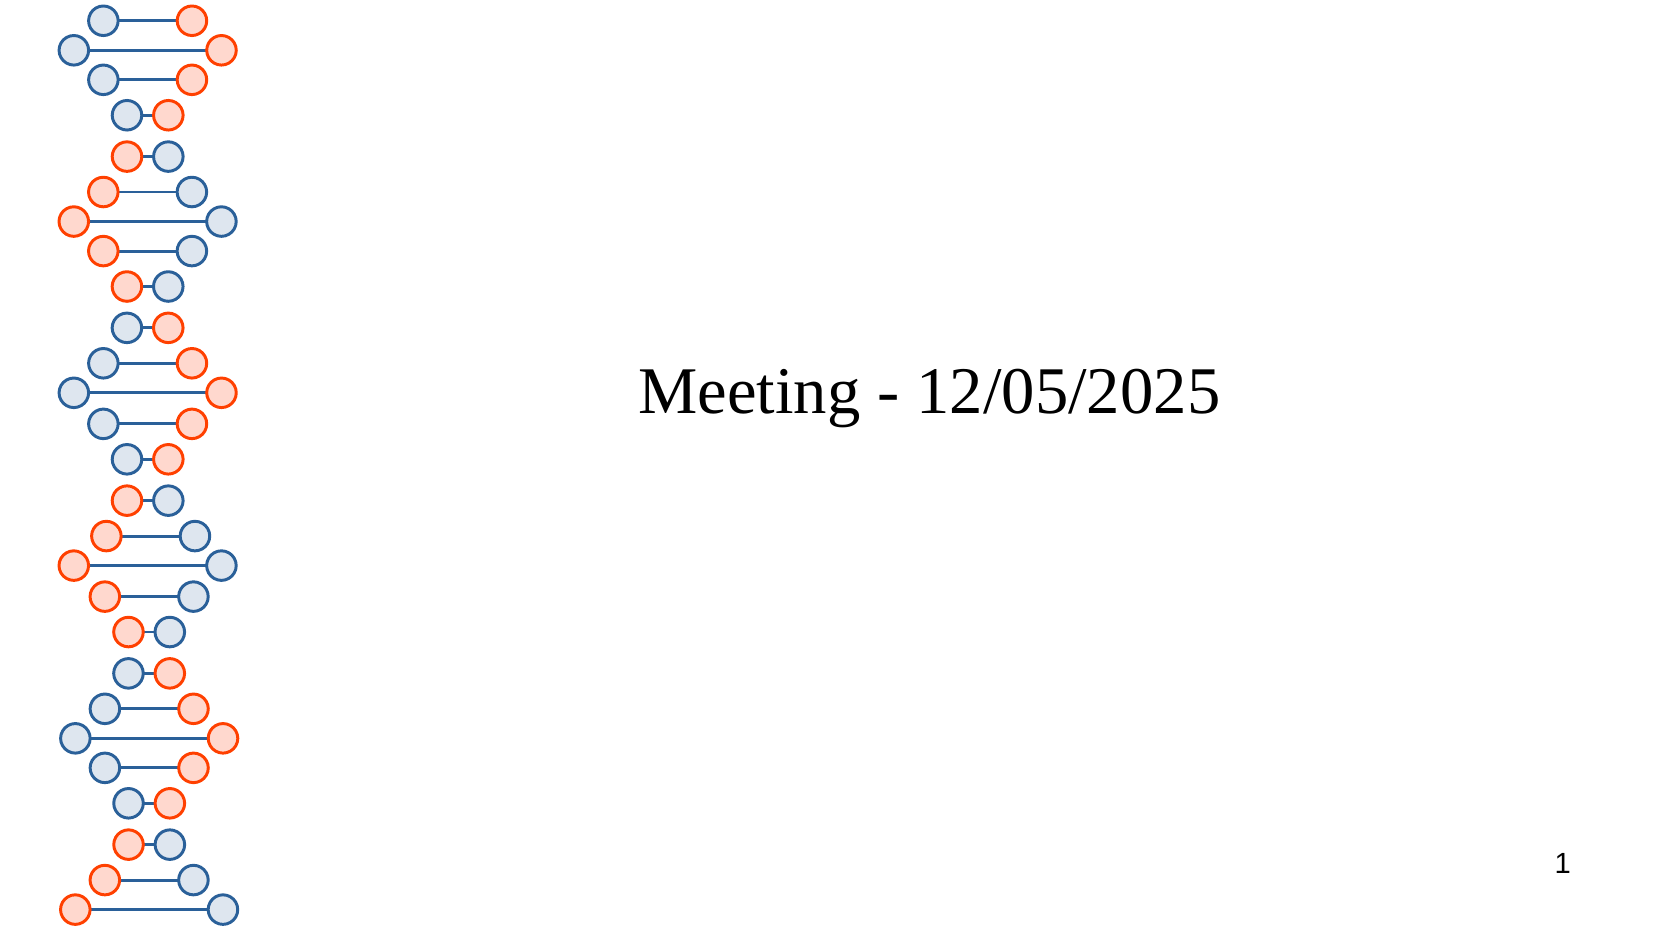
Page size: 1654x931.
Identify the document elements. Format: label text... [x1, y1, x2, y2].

subtitle Meeting - 12/05/2025 [265, 35, 1595, 748]
